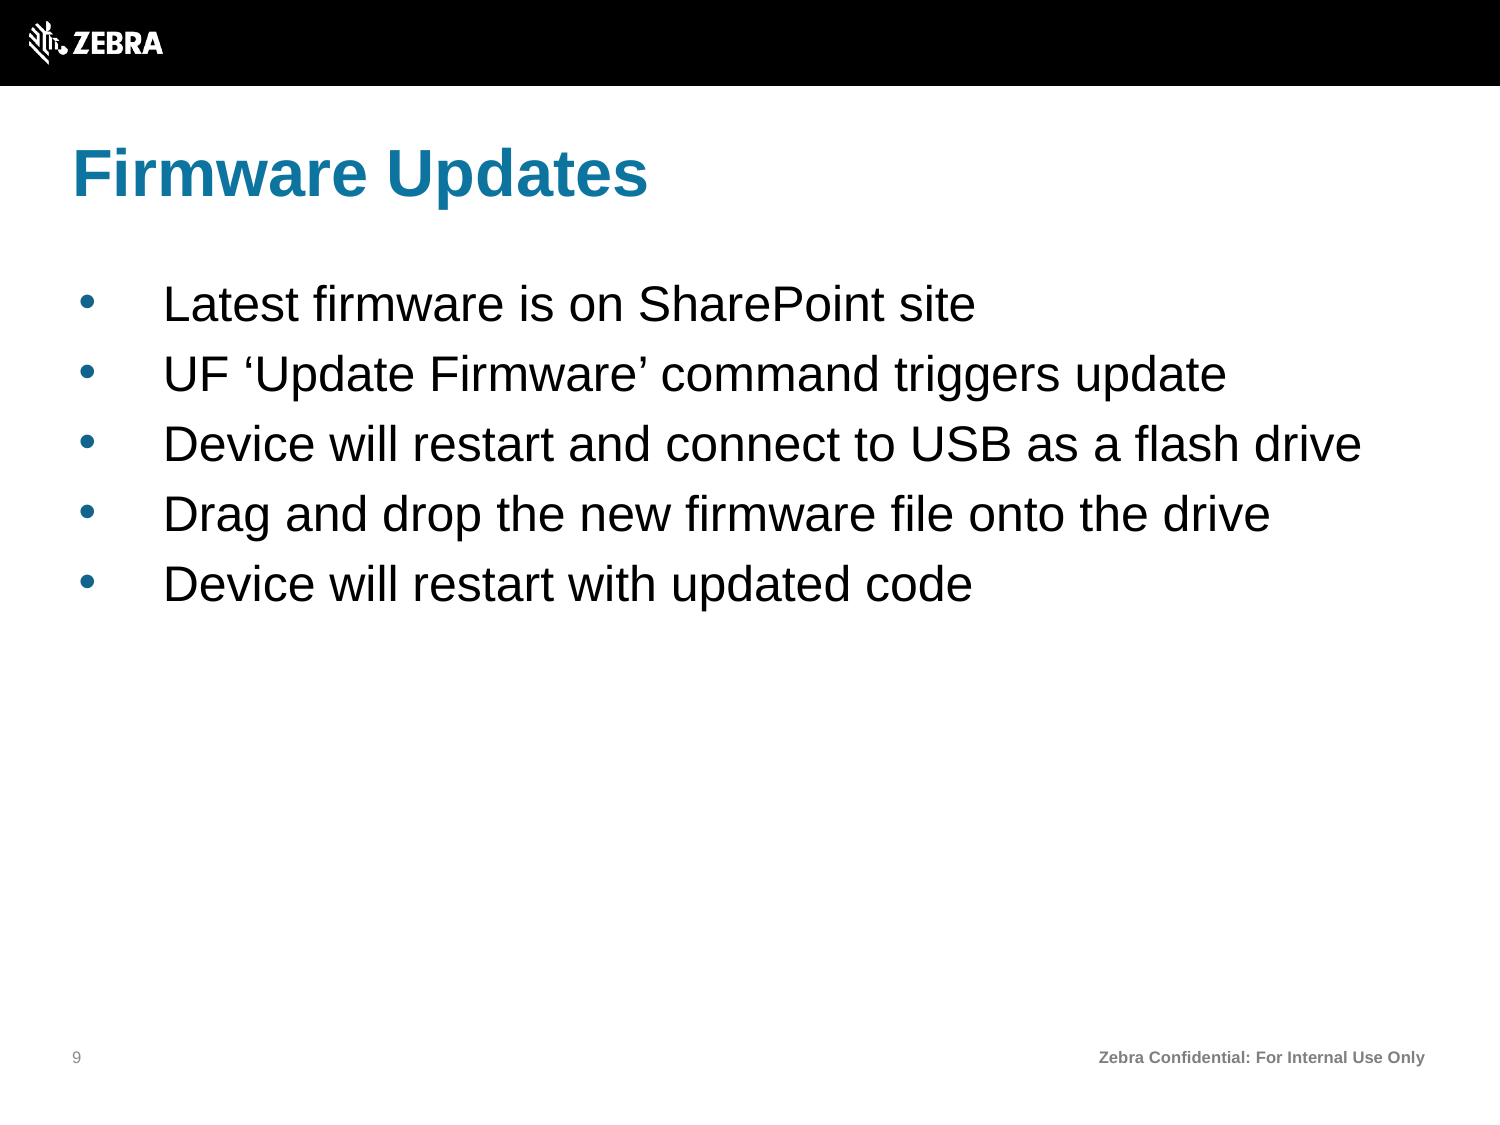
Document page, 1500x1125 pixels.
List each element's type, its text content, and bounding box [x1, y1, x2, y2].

footer Zebra Confidential: For Internal Use Only [965, 1026, 1441, 1087]
slide_number <number> [56, 1026, 407, 1087]
list Latest firmware is on SharePoint site UF ‘Update Firmware’ command triggers update Device will restart and connect to USB as a flash drive Drag and drop the new firmware file onto the drive Device will restart with updated code [63, 263, 1426, 980]
picture [29, 21, 163, 65]
title Firmware Updates [56, 121, 1430, 217]
